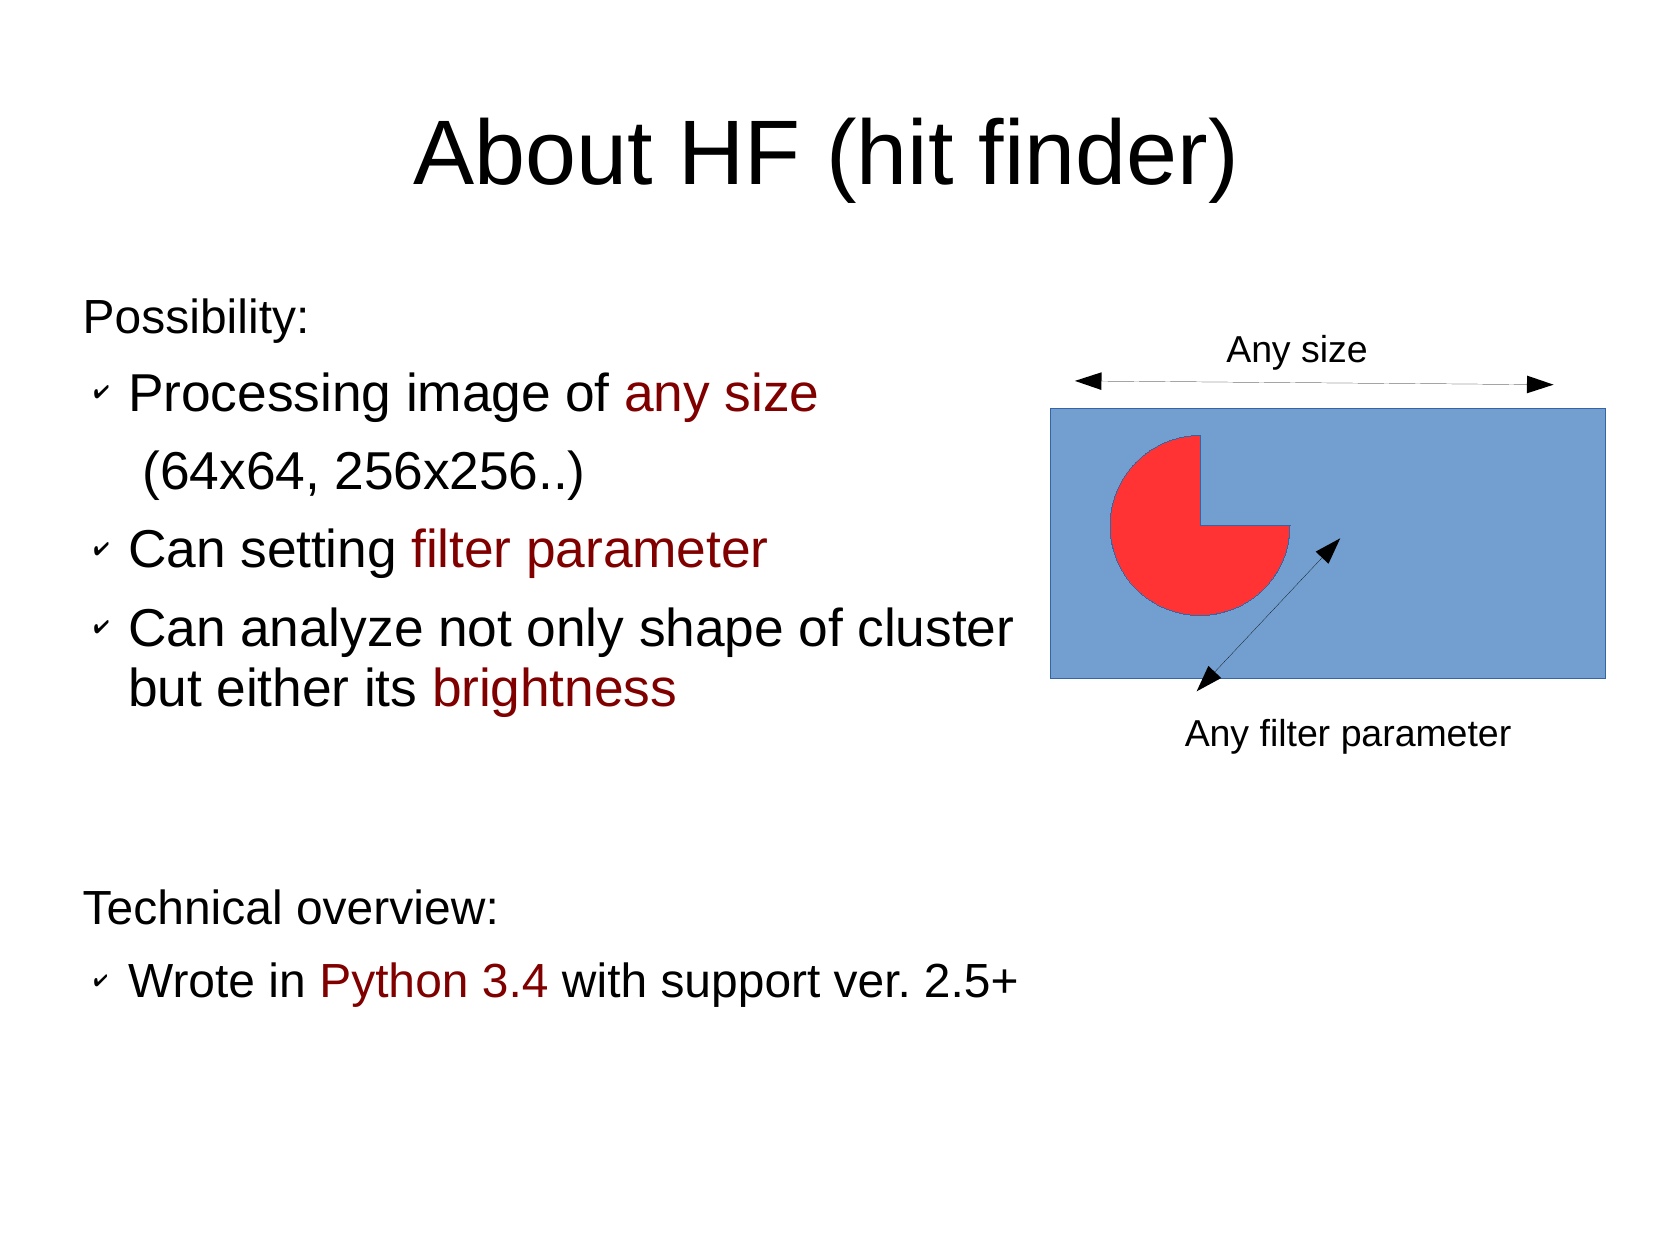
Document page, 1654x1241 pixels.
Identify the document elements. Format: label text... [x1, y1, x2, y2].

text_box [1050, 408, 1606, 679]
text_box Any filter parameter [1170, 705, 1527, 763]
text_box Any size [1211, 321, 1383, 379]
list Possibility: Processing image of any size (64x64, 256x256..) Can setting filter parameter Can analyze not only shape of cluster but either its brightness Technical overview: Wrote in Python 3.4 with support ver. 2.5+ [82, 290, 1571, 1010]
title About HF (hit finder) [82, 49, 1571, 257]
